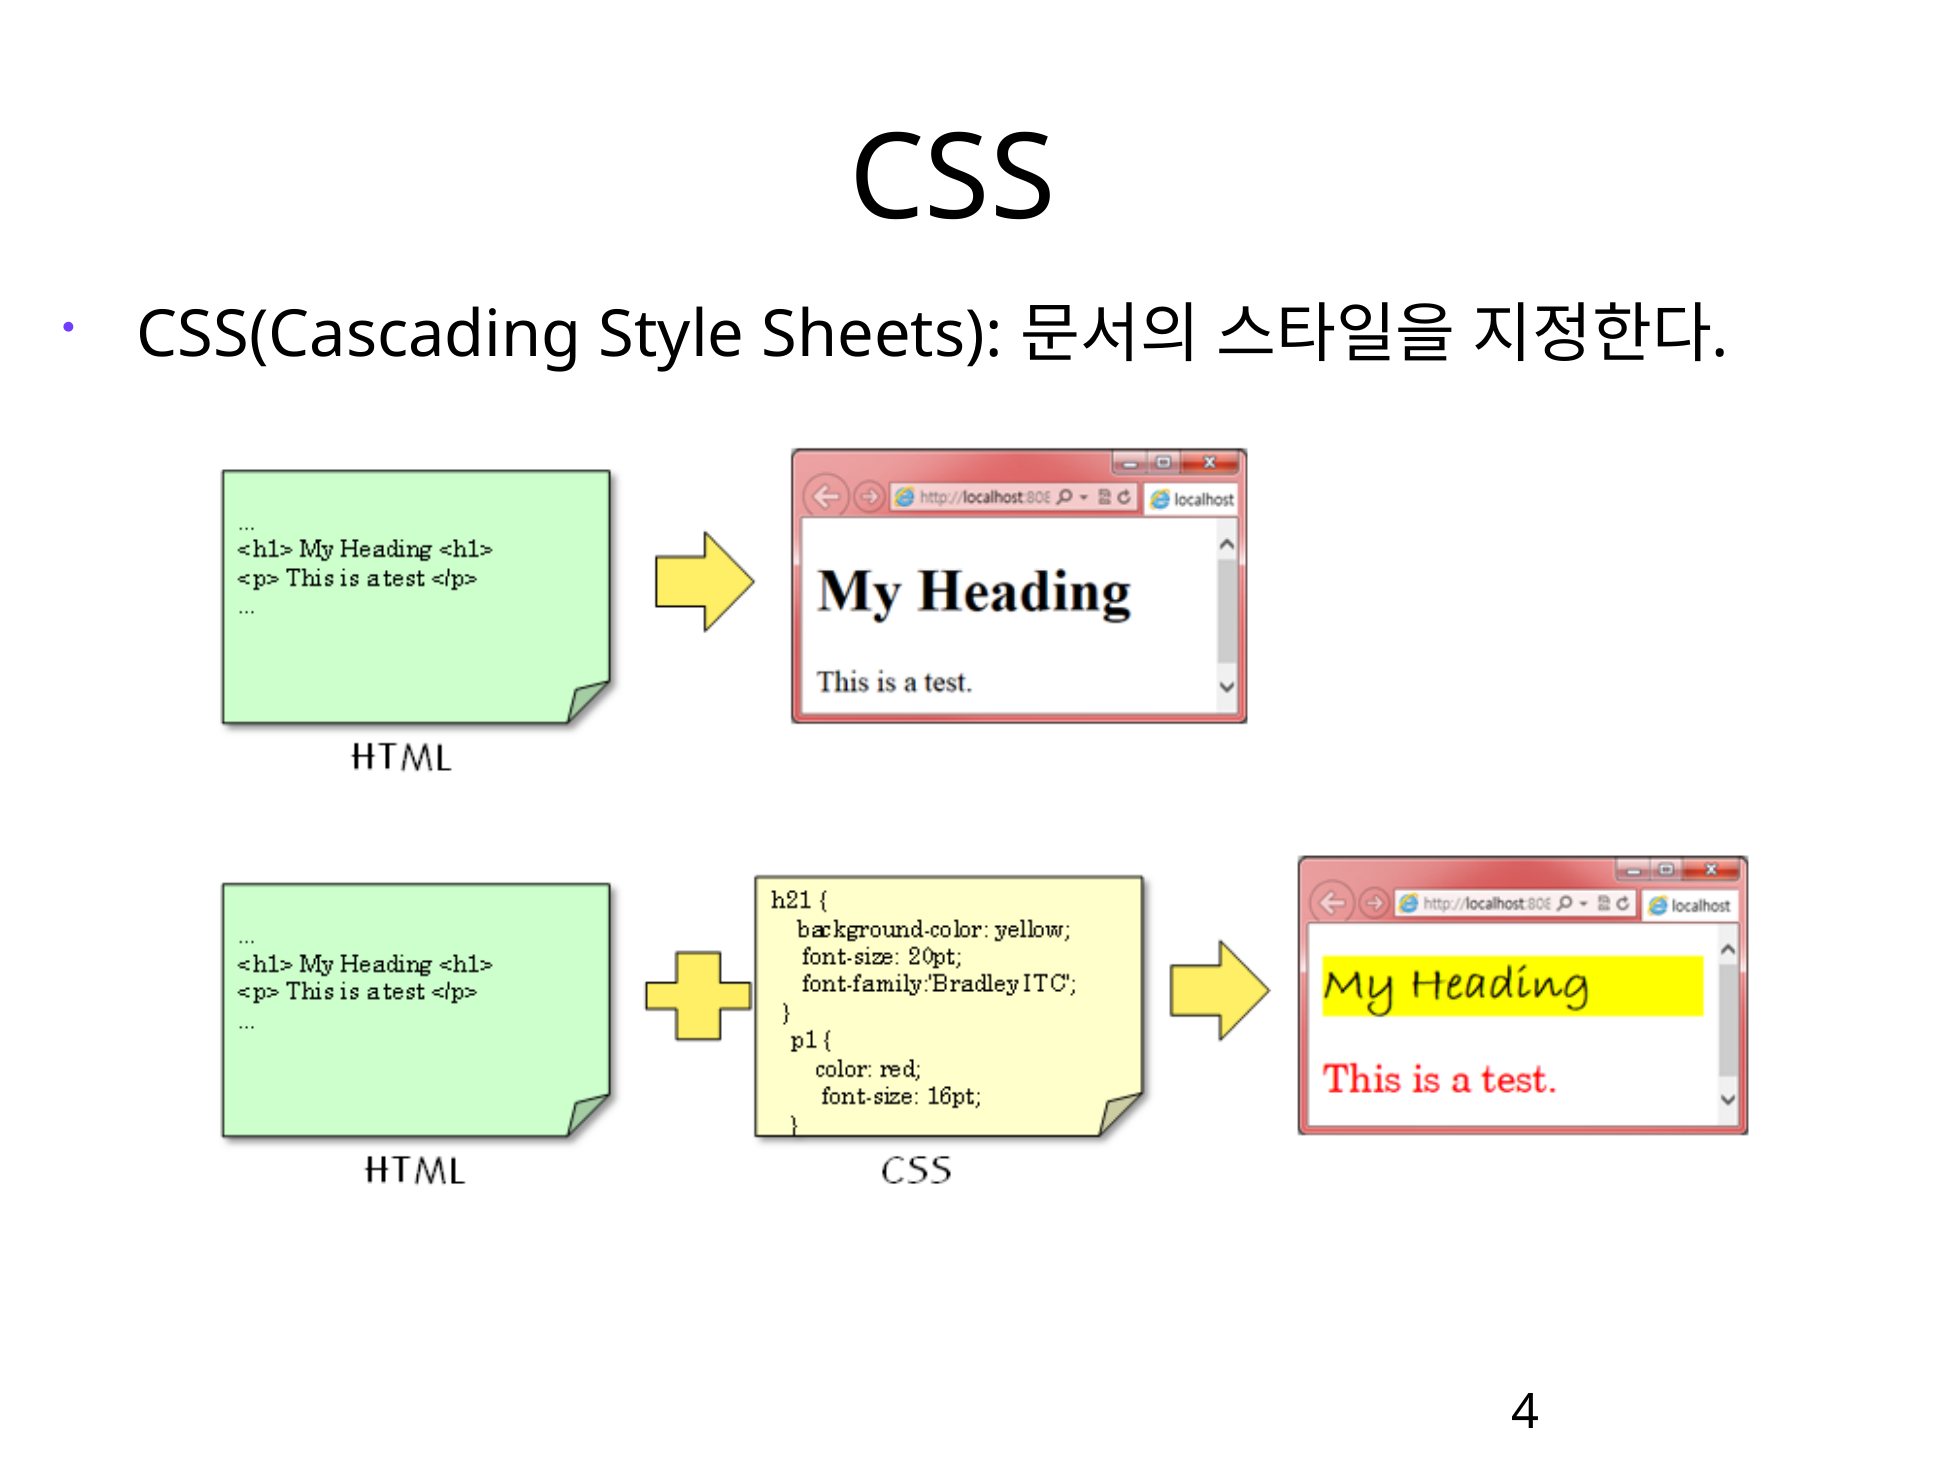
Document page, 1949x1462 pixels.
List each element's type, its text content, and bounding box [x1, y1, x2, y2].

slide_number <숫자> [1496, 1372, 1899, 1462]
list CSS(Cascading Style Sheets): 문서의 스타일을 지정한다. [48, 284, 1897, 1343]
picture [184, 408, 1774, 1218]
title CSS [156, 92, 1749, 255]
